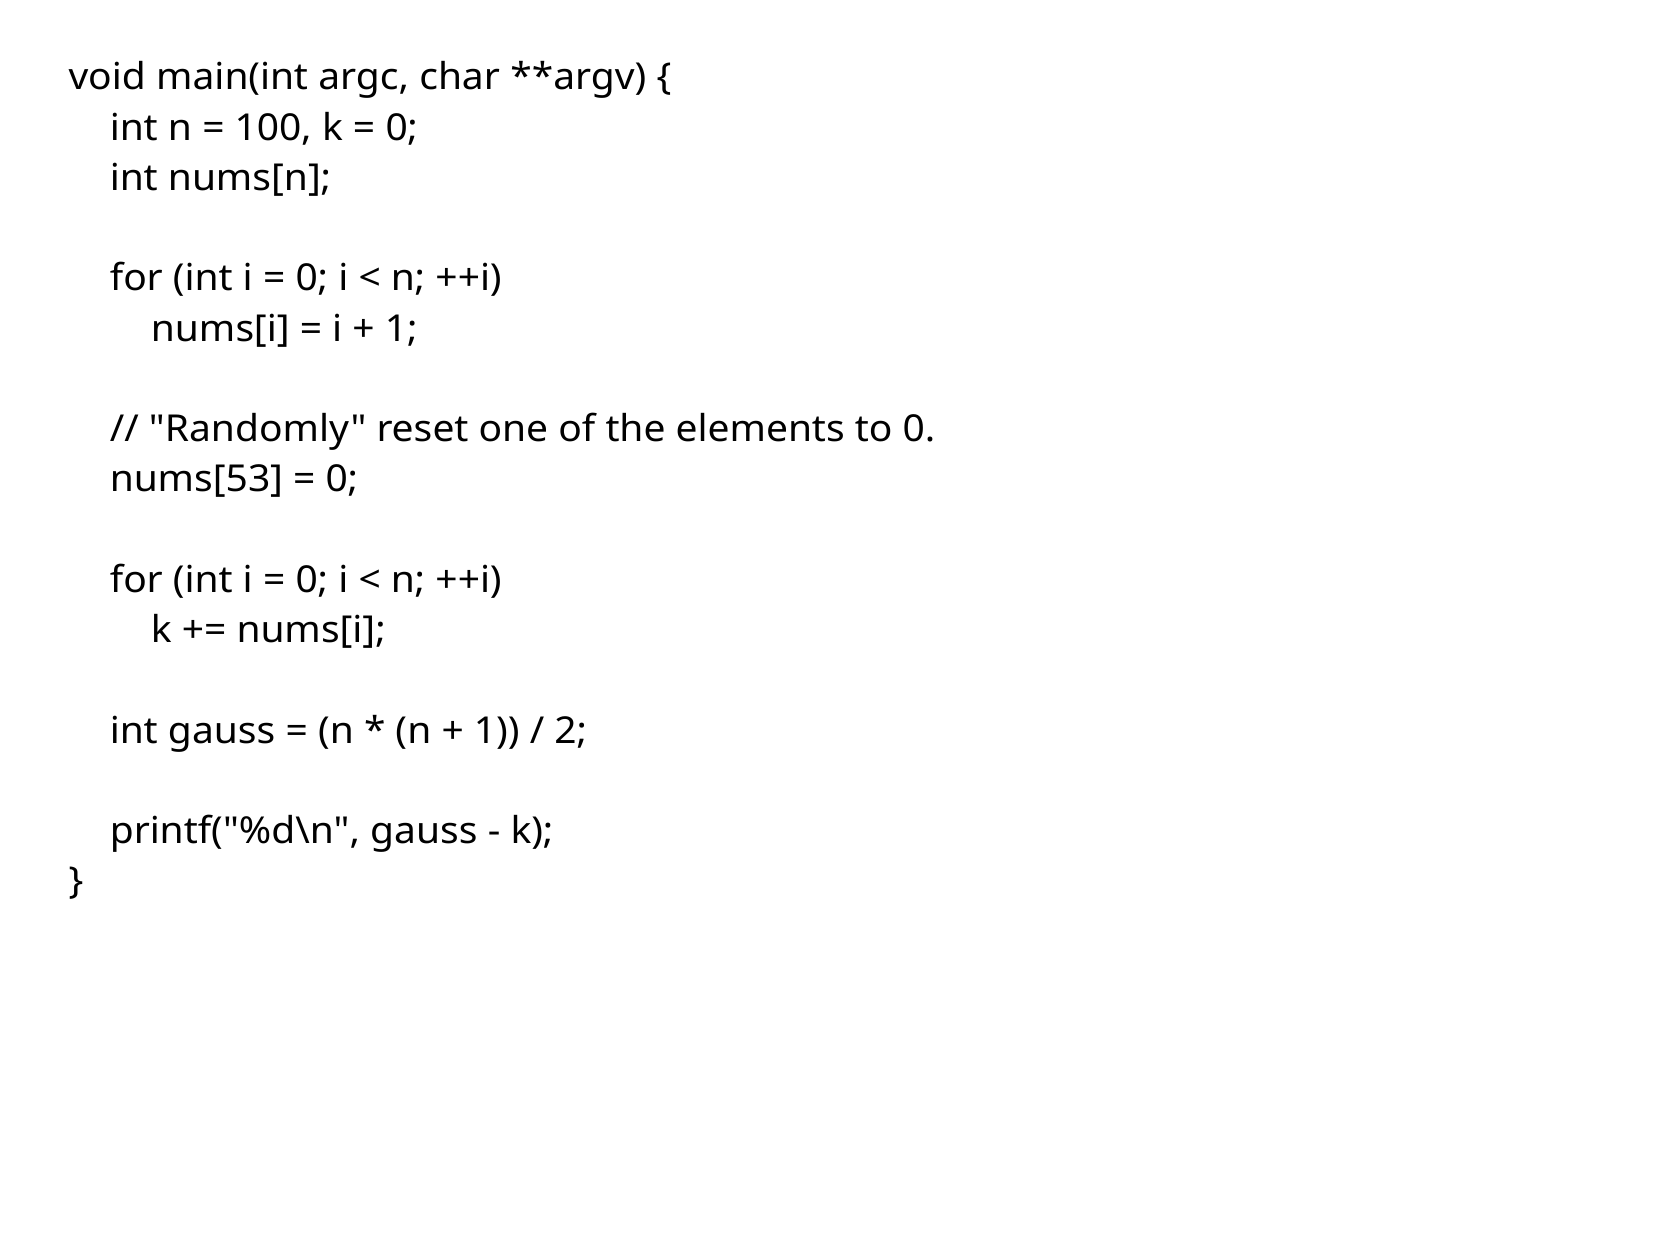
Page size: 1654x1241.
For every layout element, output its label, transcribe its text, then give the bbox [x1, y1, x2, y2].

text_box void main(int argc, char **argv) { int n = 100, k = 0; int nums[n]; for (int i = 0; i < n; ++i) nums[i] = i + 1; // "Randomly" reset one of the elements to 0. nums[53] = 0; for (int i = 0; i < n; ++i) k += nums[i]; int gauss = (n * (n + 1)) / 2; printf("%d\n", gauss - k); } [53, 42, 949, 969]
